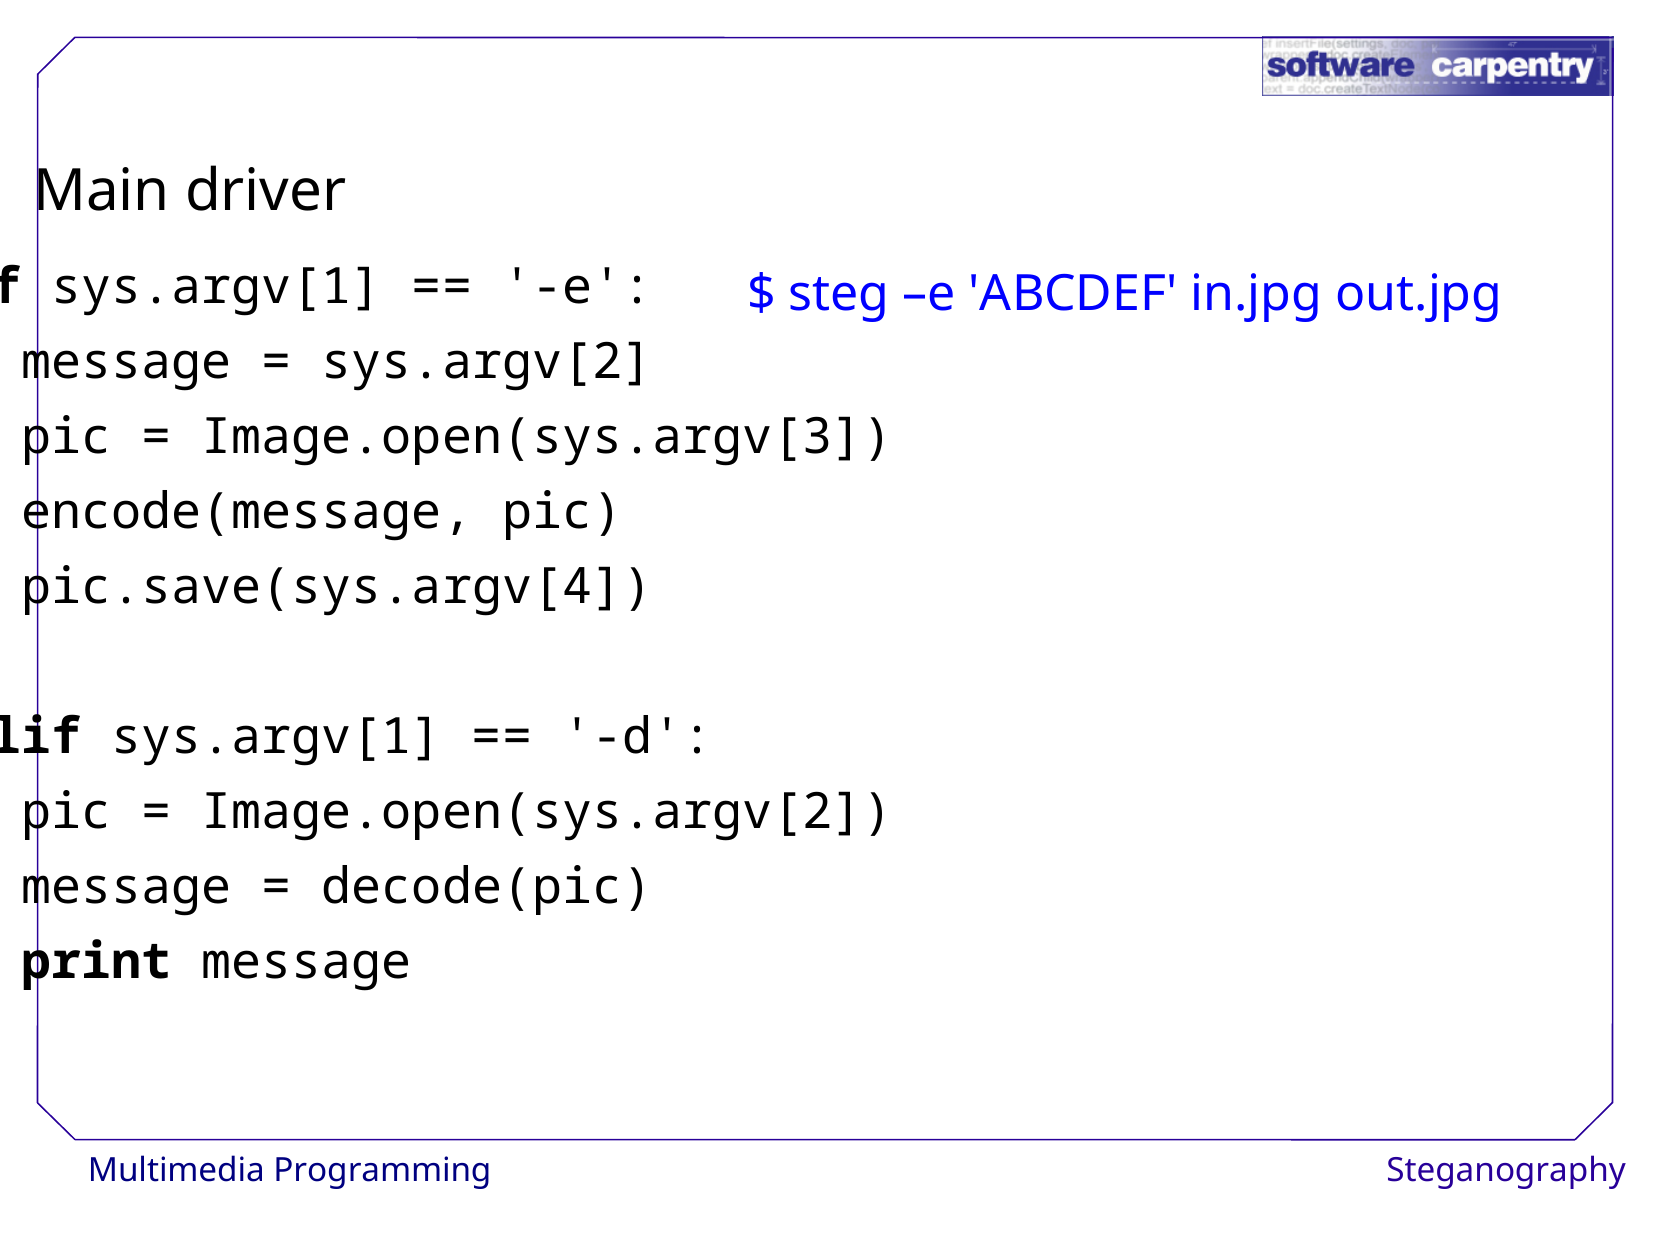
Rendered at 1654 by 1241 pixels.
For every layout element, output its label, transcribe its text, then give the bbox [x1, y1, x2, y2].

text_box $ steg –e 'ABCDEF' in.jpg out.jpg [732, 223, 1654, 329]
text_box if sys.argv[1] == '-e': message = sys.argv[2] pic = Image.open(sys.argv[3]) encode(message, pic) pic.save(sys.argv[4]) elif sys.argv[1] == '-d': pic = Image.open(sys.argv[2]) message = decode(pic) print message [0, 230, 1057, 997]
text_box Main driver [18, 109, 512, 230]
picture [1262, 36, 1614, 96]
